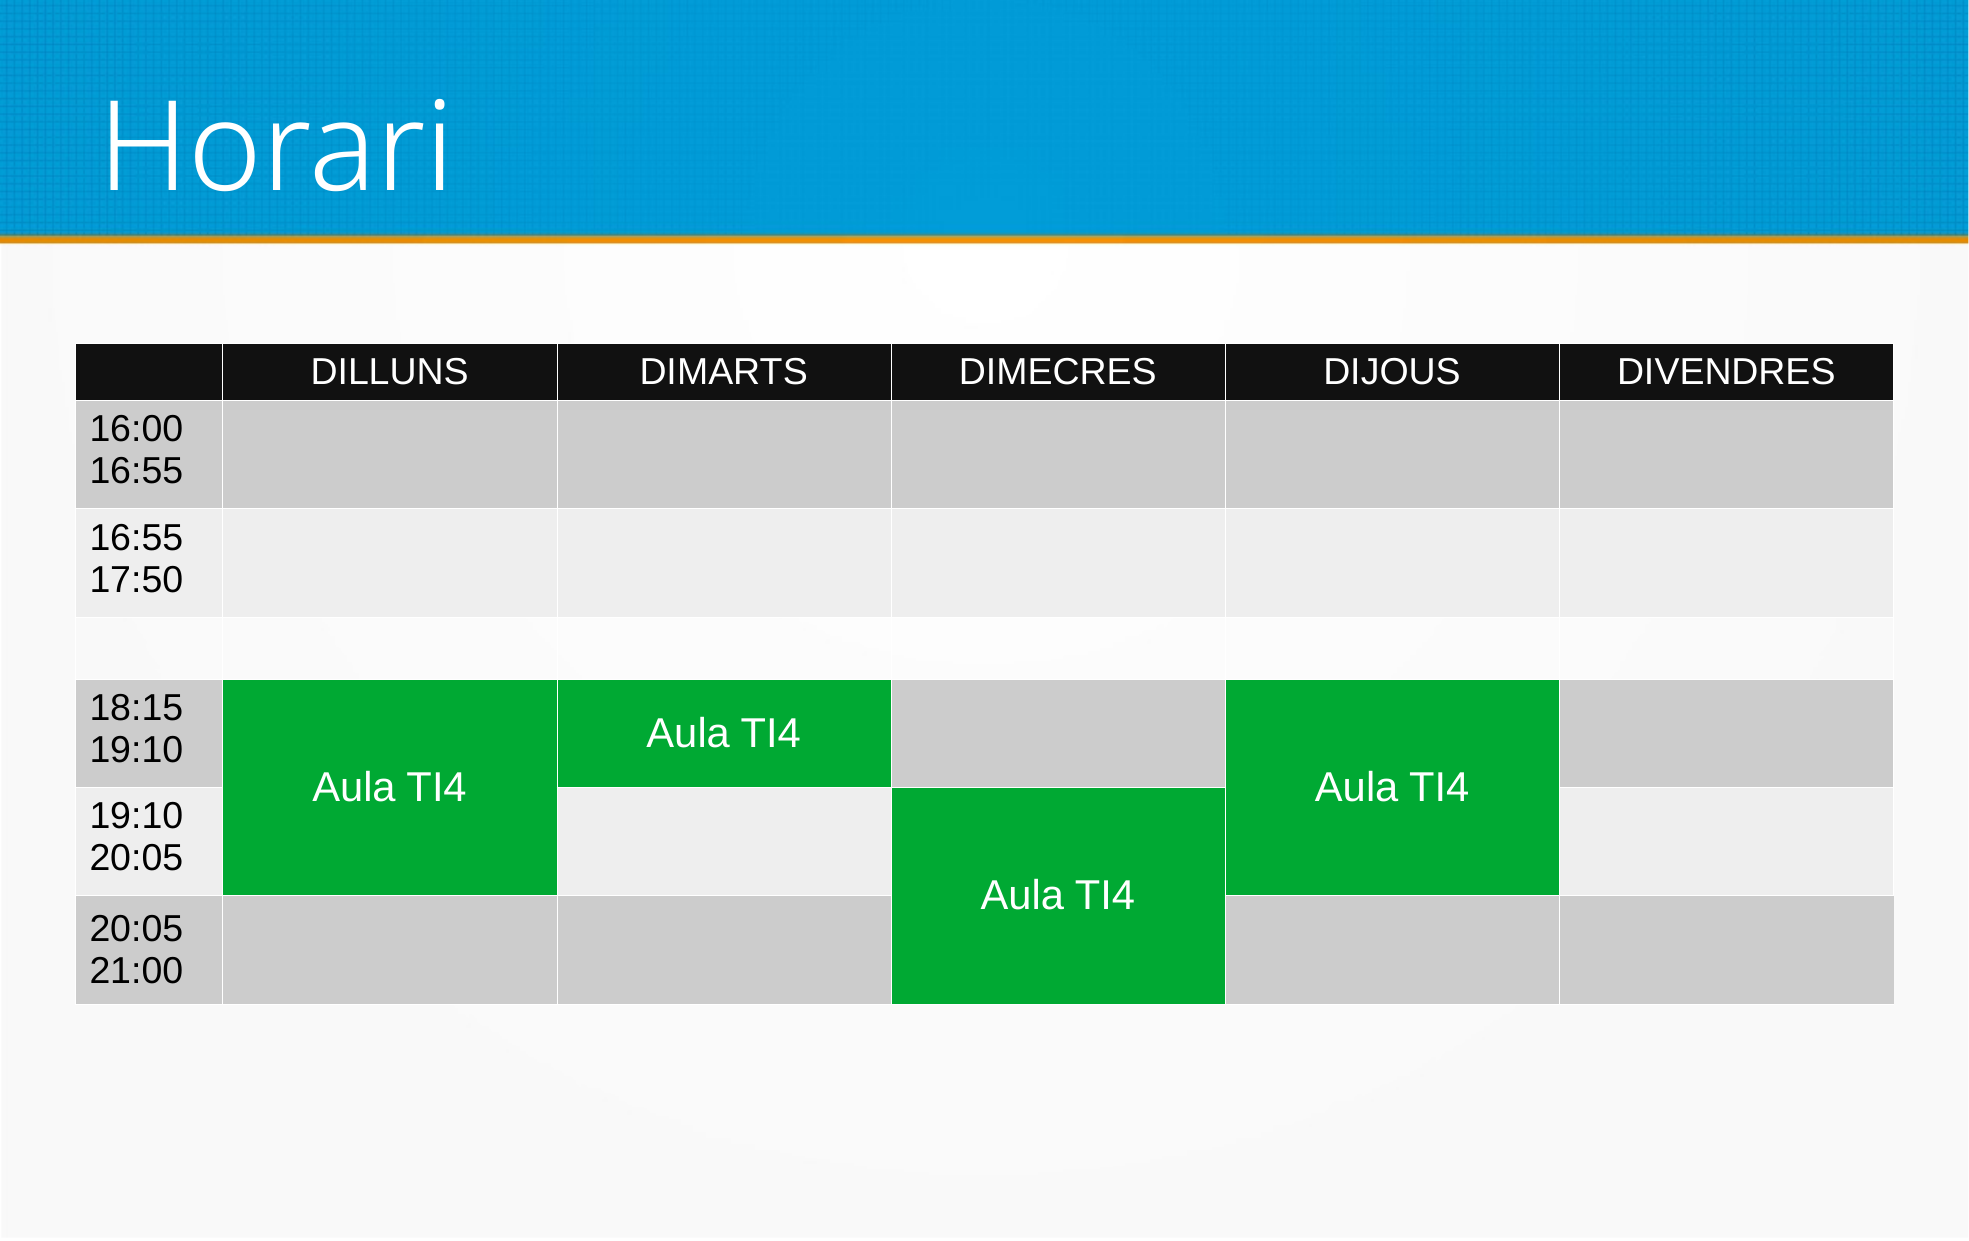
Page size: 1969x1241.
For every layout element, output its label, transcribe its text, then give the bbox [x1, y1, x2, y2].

table_cell [892, 509, 1225, 617]
table_header DIVENDRES [1560, 344, 1893, 400]
table_cell Aula TI4 [558, 680, 891, 787]
table_cell [1226, 509, 1559, 617]
table_cell [892, 680, 1225, 787]
table_cell [1560, 788, 1893, 895]
table_cell [558, 896, 891, 1004]
table_cell [1560, 401, 1893, 508]
table_cell [1226, 401, 1559, 508]
table_cell [223, 896, 557, 1004]
table_header DILLUNS [223, 344, 557, 400]
table_cell 18:15 19:10 [76, 680, 222, 787]
table_cell [1560, 680, 1893, 787]
table_cell [558, 788, 891, 895]
table_cell [223, 509, 557, 617]
table_header [76, 344, 222, 400]
table_header DIMECRES [892, 344, 1225, 400]
table_cell 16:00 16:55 [76, 401, 222, 508]
table_cell [892, 401, 1225, 508]
table_cell [223, 401, 557, 508]
title Horari [98, 19, 1870, 227]
table_cell [1226, 618, 1559, 679]
table_cell [76, 618, 222, 679]
table_cell [1560, 509, 1893, 617]
picture [0, 233, 1969, 1241]
table_cell Aula TI4 [223, 680, 557, 895]
table_cell [558, 618, 891, 679]
table_cell [1560, 618, 1893, 679]
table_header DIMARTS [558, 344, 891, 400]
table_cell 19:10 20:05 [76, 788, 222, 895]
table_cell 16:55 17:50 [76, 509, 222, 617]
table_cell Aula TI4 [892, 788, 1225, 1004]
table_cell [1560, 896, 1894, 1004]
table_cell 20:05 21:00 [76, 896, 222, 1004]
table_cell [1226, 896, 1559, 1004]
table_header DIJOUS [1226, 344, 1559, 400]
table_cell [223, 618, 557, 679]
table_cell [892, 618, 1225, 679]
table_cell Aula TI4 [1226, 680, 1559, 895]
table_cell [558, 401, 891, 508]
table_cell [558, 509, 891, 617]
